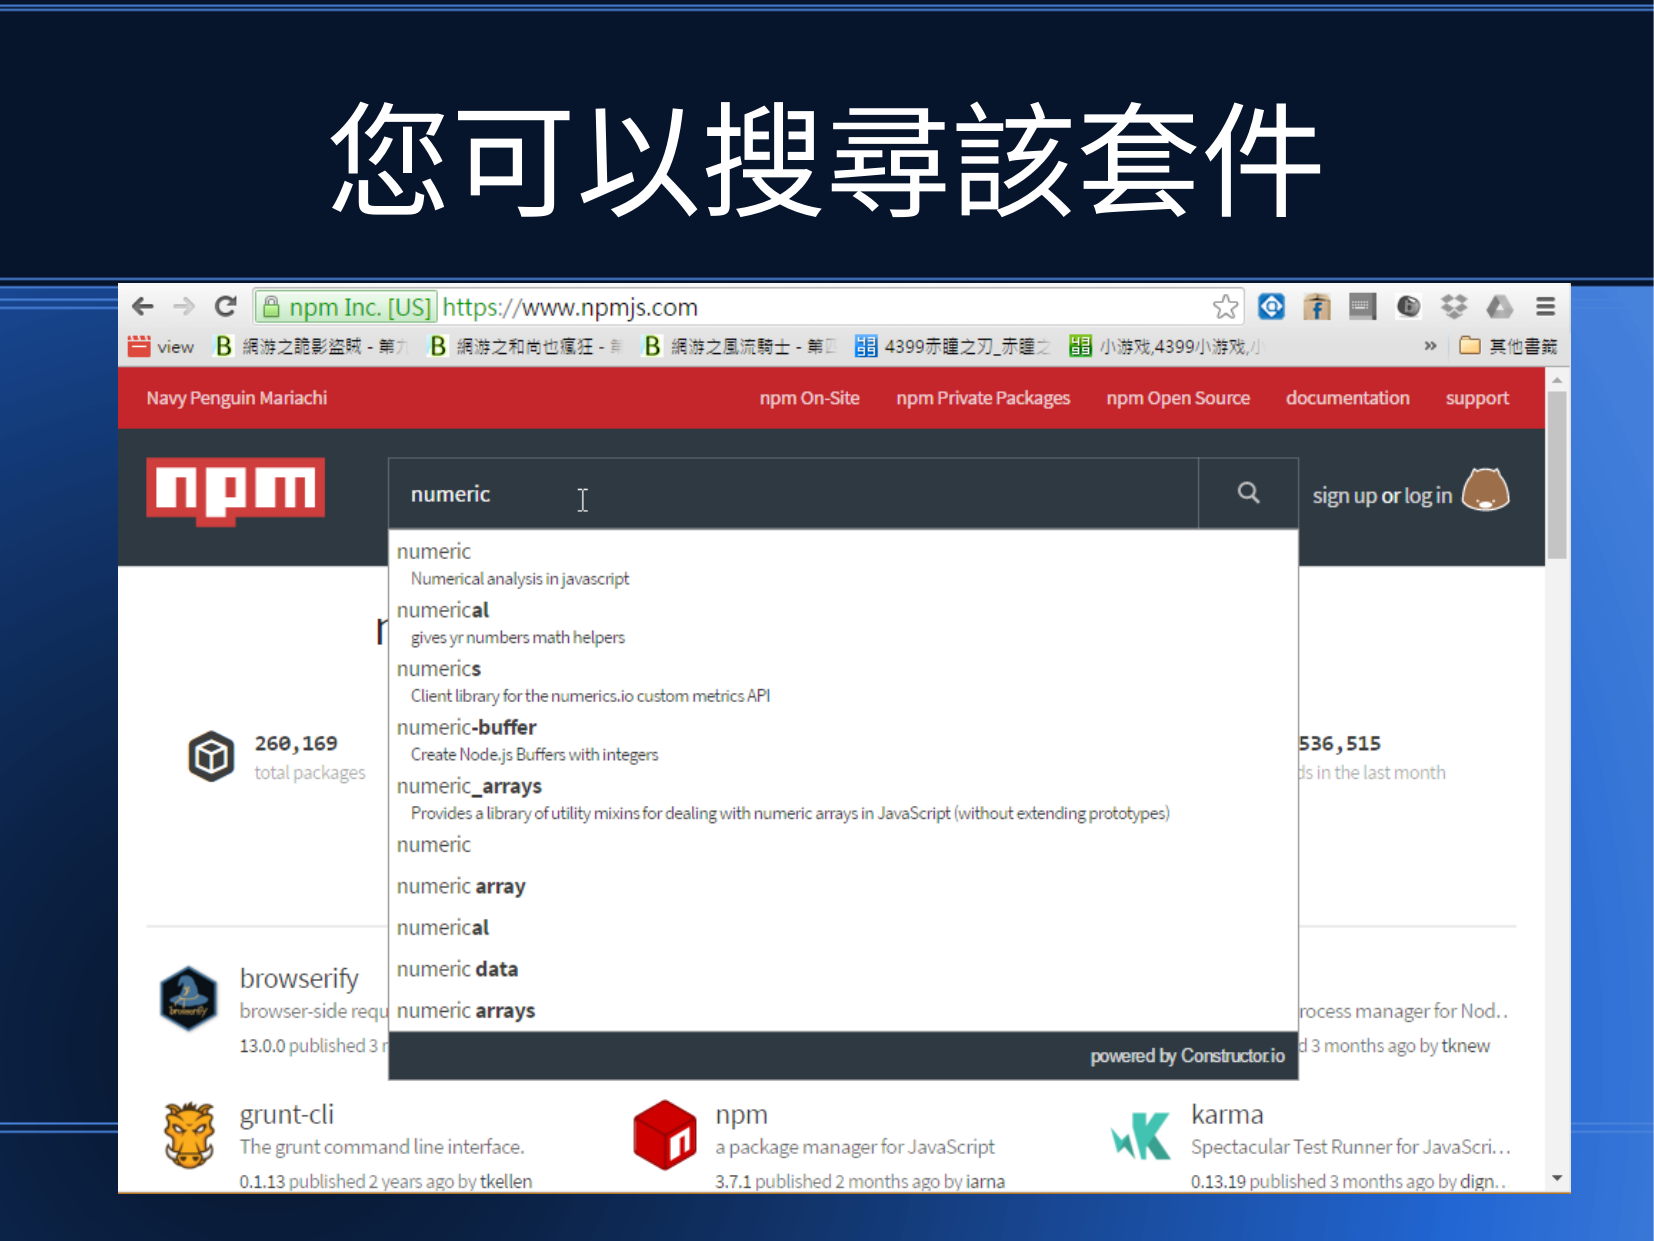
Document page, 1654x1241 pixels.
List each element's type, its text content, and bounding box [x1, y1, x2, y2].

picture [0, 0, 1654, 1241]
title 您可以搜尋該套件 [82, 49, 1571, 257]
